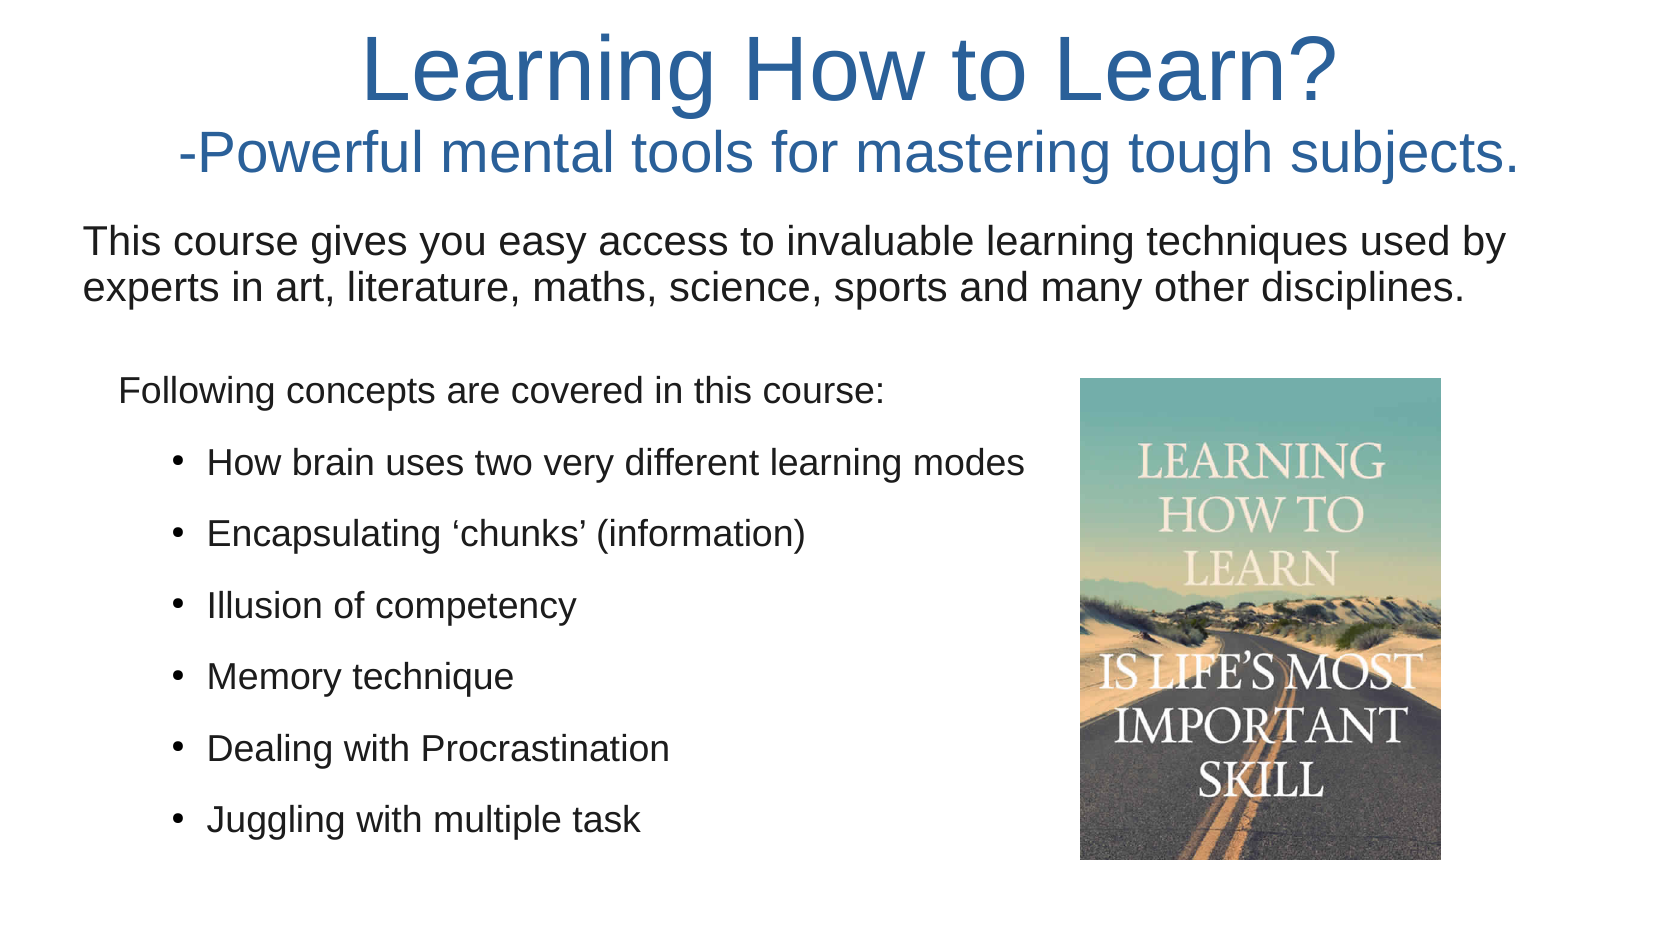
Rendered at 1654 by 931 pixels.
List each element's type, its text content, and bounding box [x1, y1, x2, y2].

picture [1080, 378, 1441, 860]
title Learning How to Learn? -Powerful mental tools for mastering tough subjects. [106, 17, 1595, 186]
subtitle This course gives you easy access to invaluable learning techniques used by experts in art, literature, maths, science, sports and many other disciplines. Following concepts are covered in this course: How brain uses two very different learning modes Encapsulating ‘chunks’ (information) Illusion of competency Memory technique Dealing with Procrastination Juggling with multiple task [82, 217, 1571, 931]
